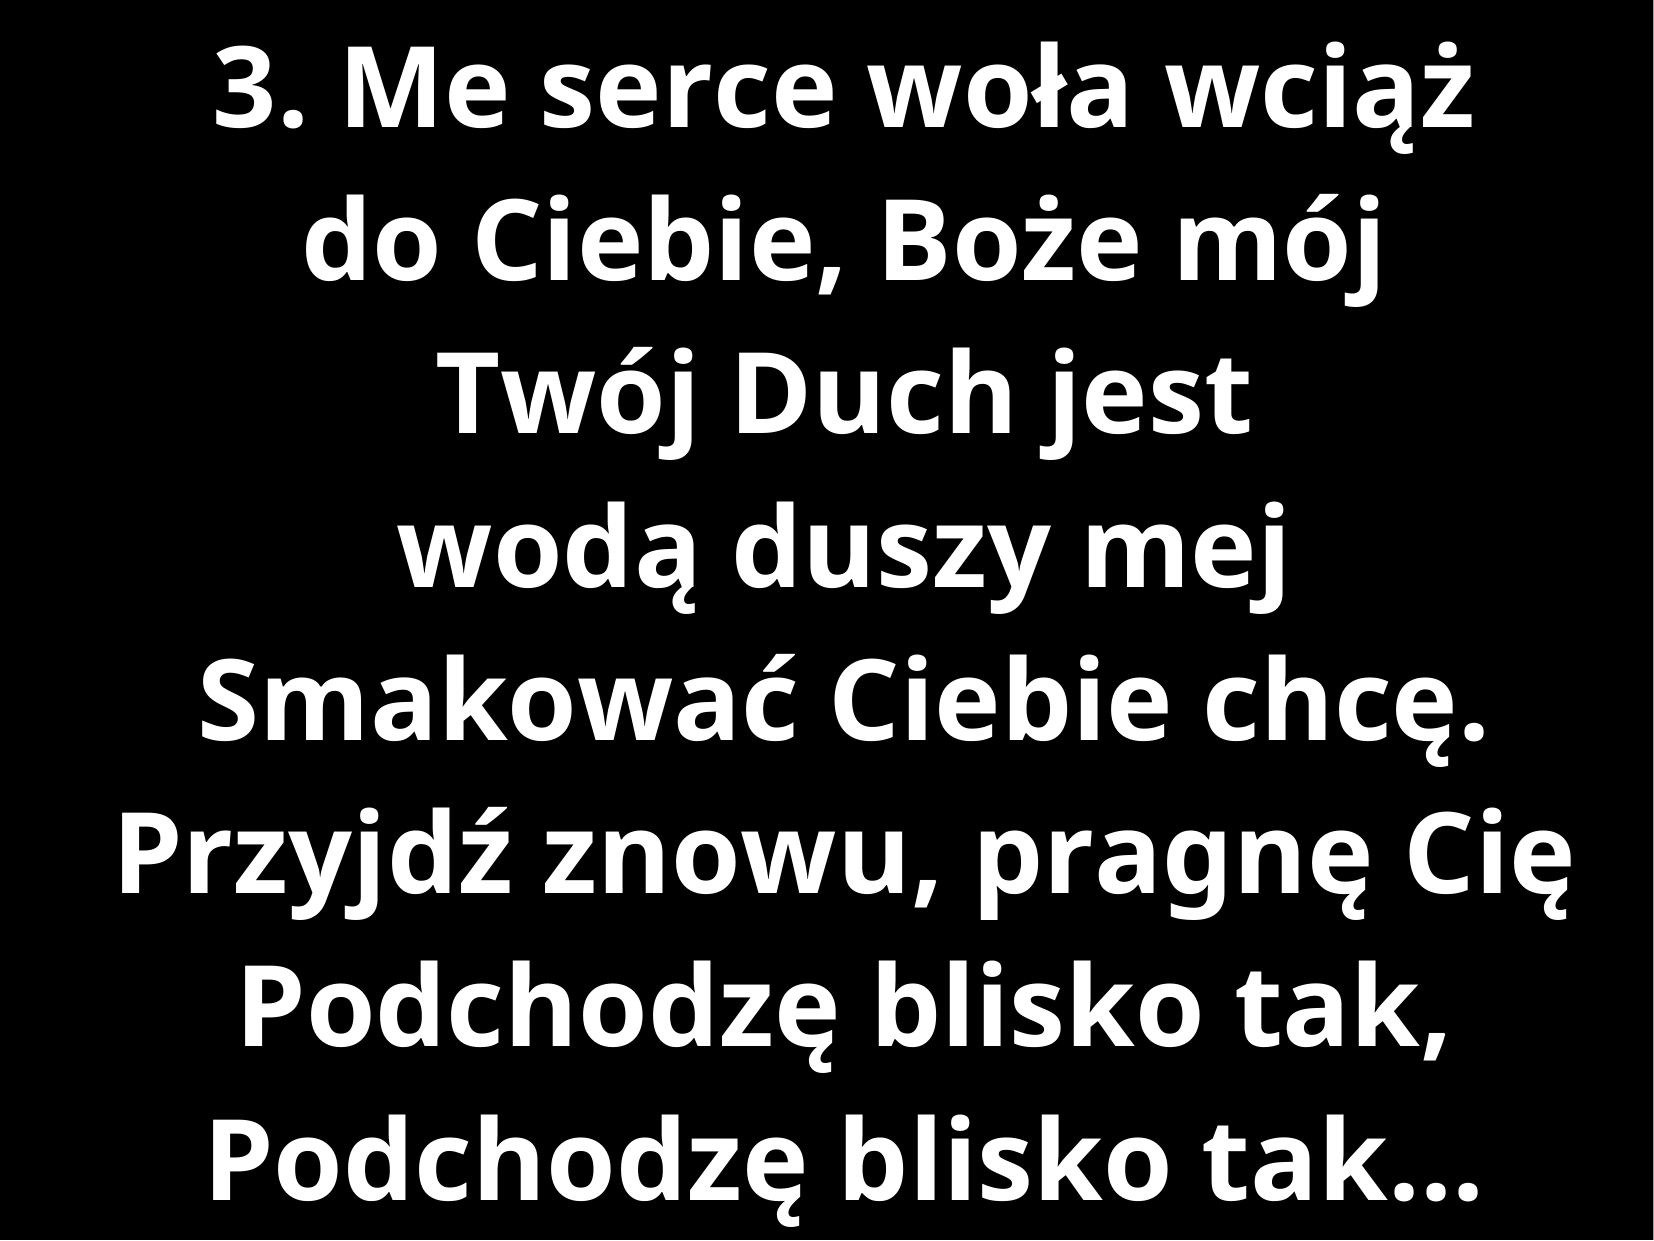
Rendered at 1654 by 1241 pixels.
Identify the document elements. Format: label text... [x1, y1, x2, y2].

subtitle 3. Me serce woła wciąż do Ciebie, Boże mój Twój Duch jest wodą duszy mej Smakować Ciebie chcę. Przyjdź znowu, pragnę Cię Podchodzę blisko tak, Podchodzę blisko tak... [0, 0, 1654, 1241]
